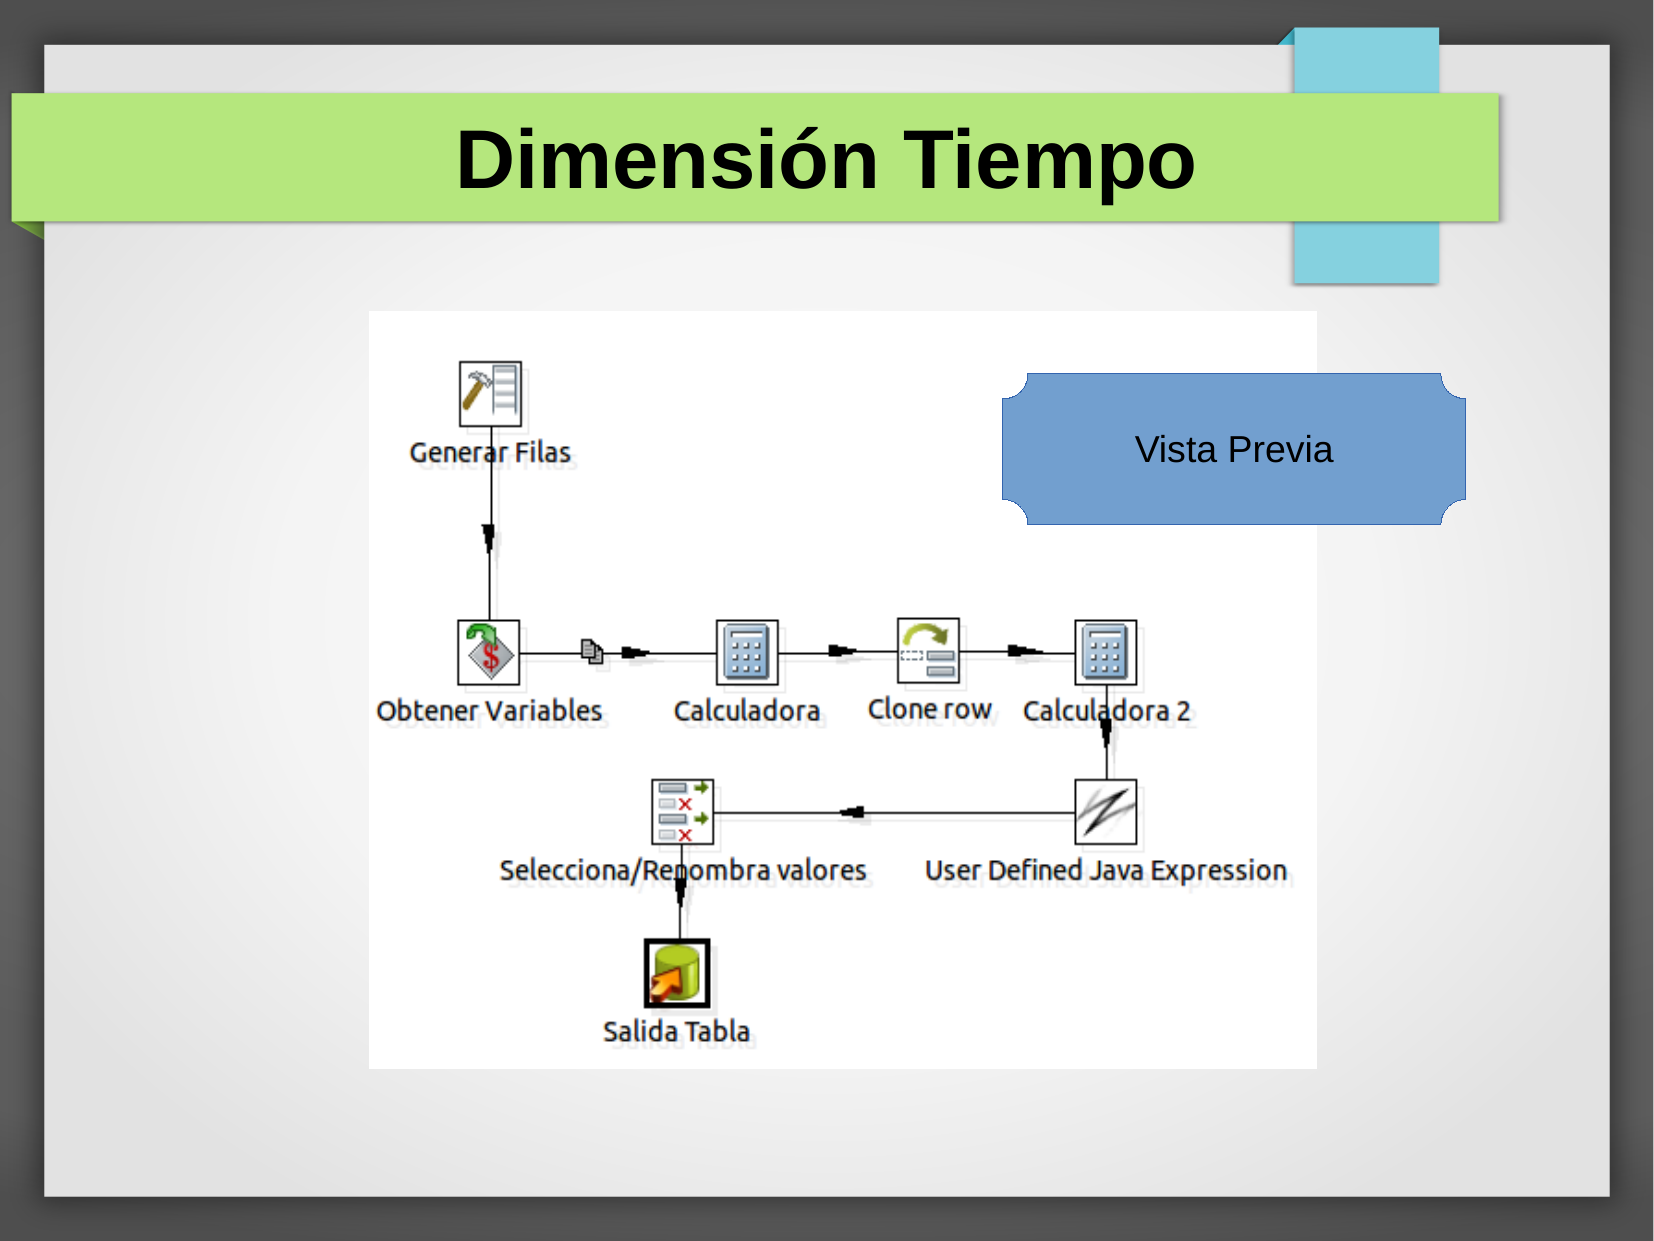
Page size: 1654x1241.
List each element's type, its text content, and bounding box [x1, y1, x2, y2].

title Dimensión Tiempo [70, 106, 1583, 213]
text_box Vista Previa [1002, 373, 1466, 525]
picture [0, 0, 1654, 1241]
